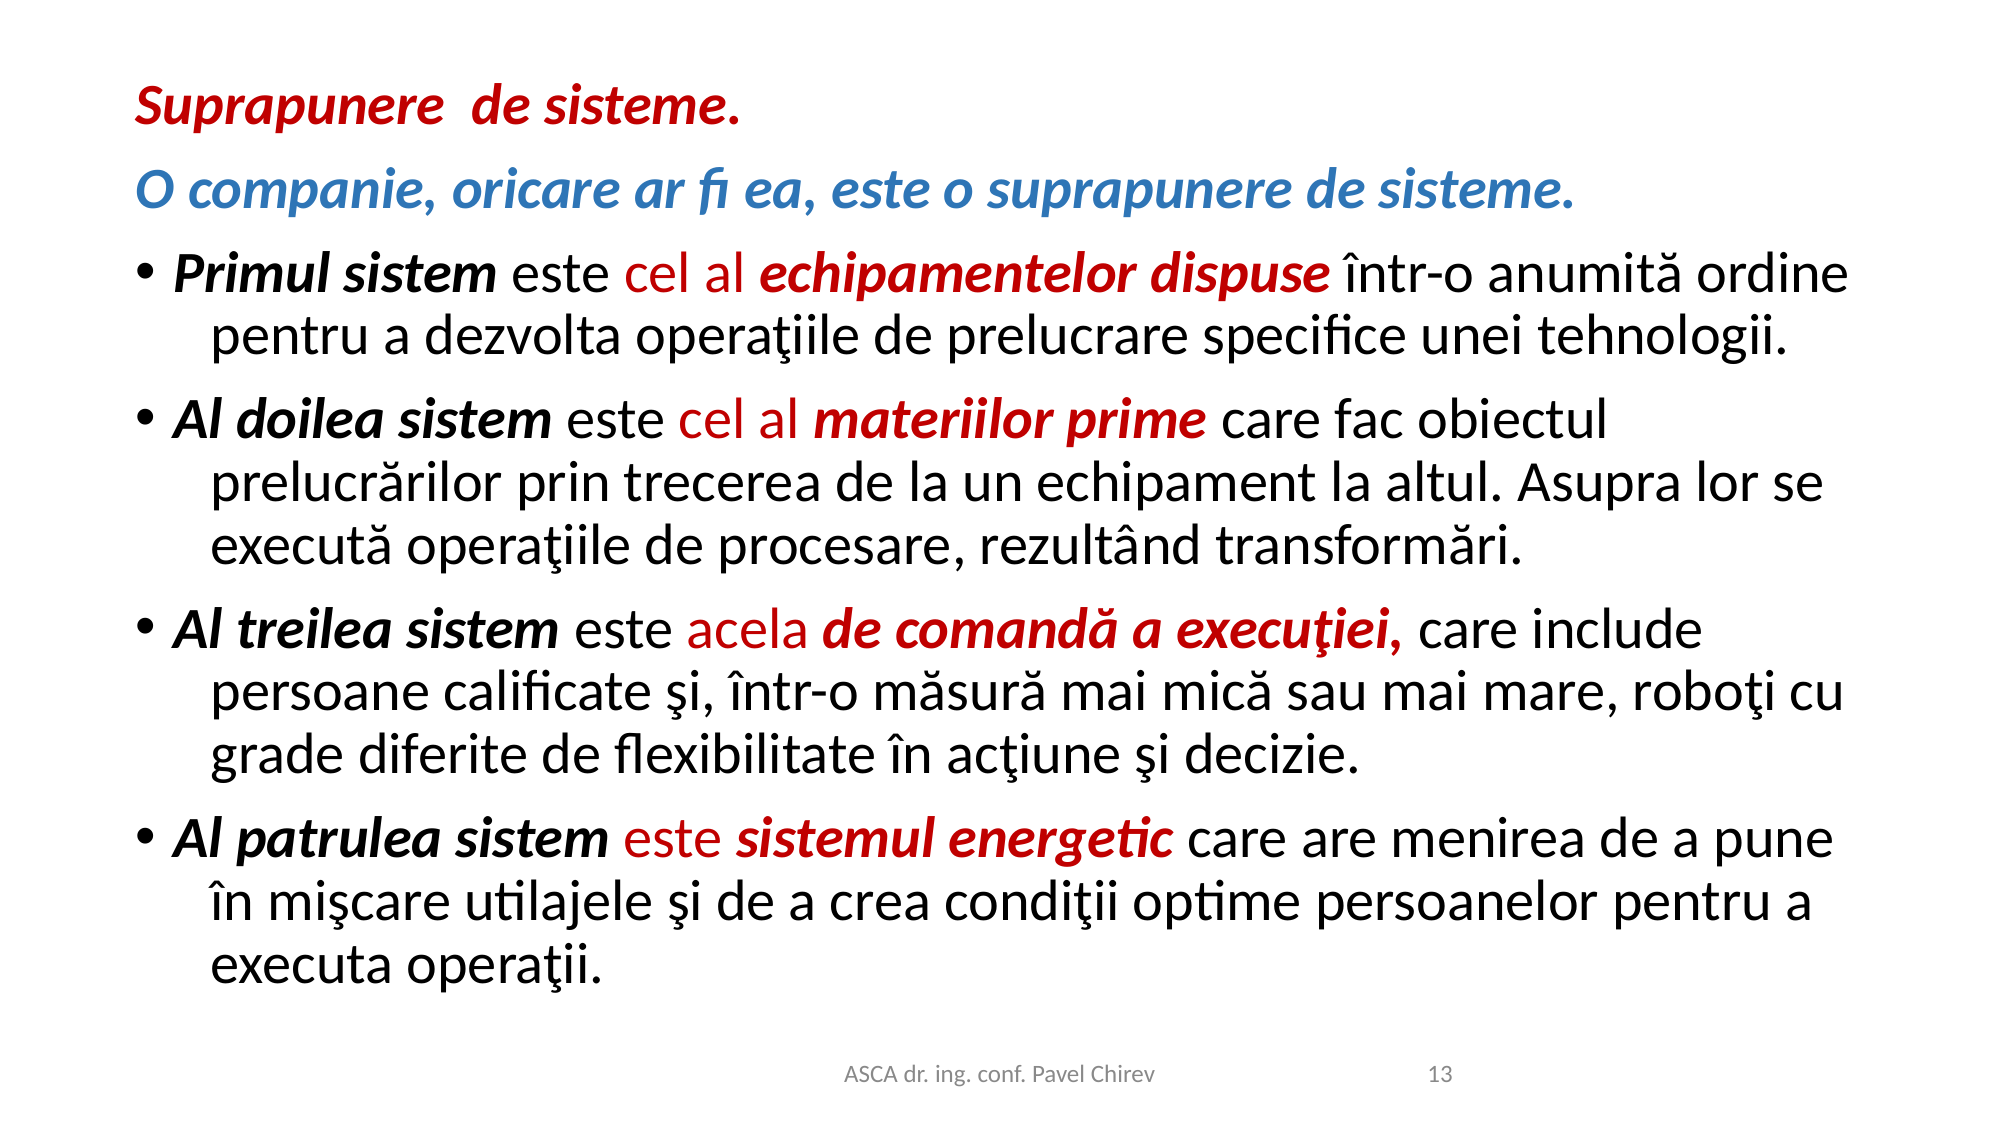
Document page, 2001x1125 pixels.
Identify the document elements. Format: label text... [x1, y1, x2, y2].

text_box [1412, 1042, 1863, 1103]
text_box ASCA dr. ing. conf. Pavel Chirev [662, 1042, 1338, 1103]
list Suprapunere de sisteme. O companie, oricare ar fi ea, este o suprapunere de sisteme. Primul sistem este cel al echipamentelor dispuse într-o anumită ordine pentru a dezvolta operaţiile de prelucrare specifice unei tehnologii. Al doilea sistem este cel al materiilor prime care fac obiectul prelucrărilor prin trecerea de la un echipament la altul. Asupra lor se execută operaţiile de procesare, rezultând transformări. Al treilea sistem este acela de comandă a execuţiei, care include persoane calificate şi, într-o măsură mai mică sau mai mare, roboţi cu grade diferite de flexibilitate în acţiune şi decizie. Al patrulea sistem este sistemul energetic care are menirea de a pune în mişcare utilajele şi de a crea condiţii optime persoanelor pentru a executa operaţii. [120, 67, 1896, 1043]
